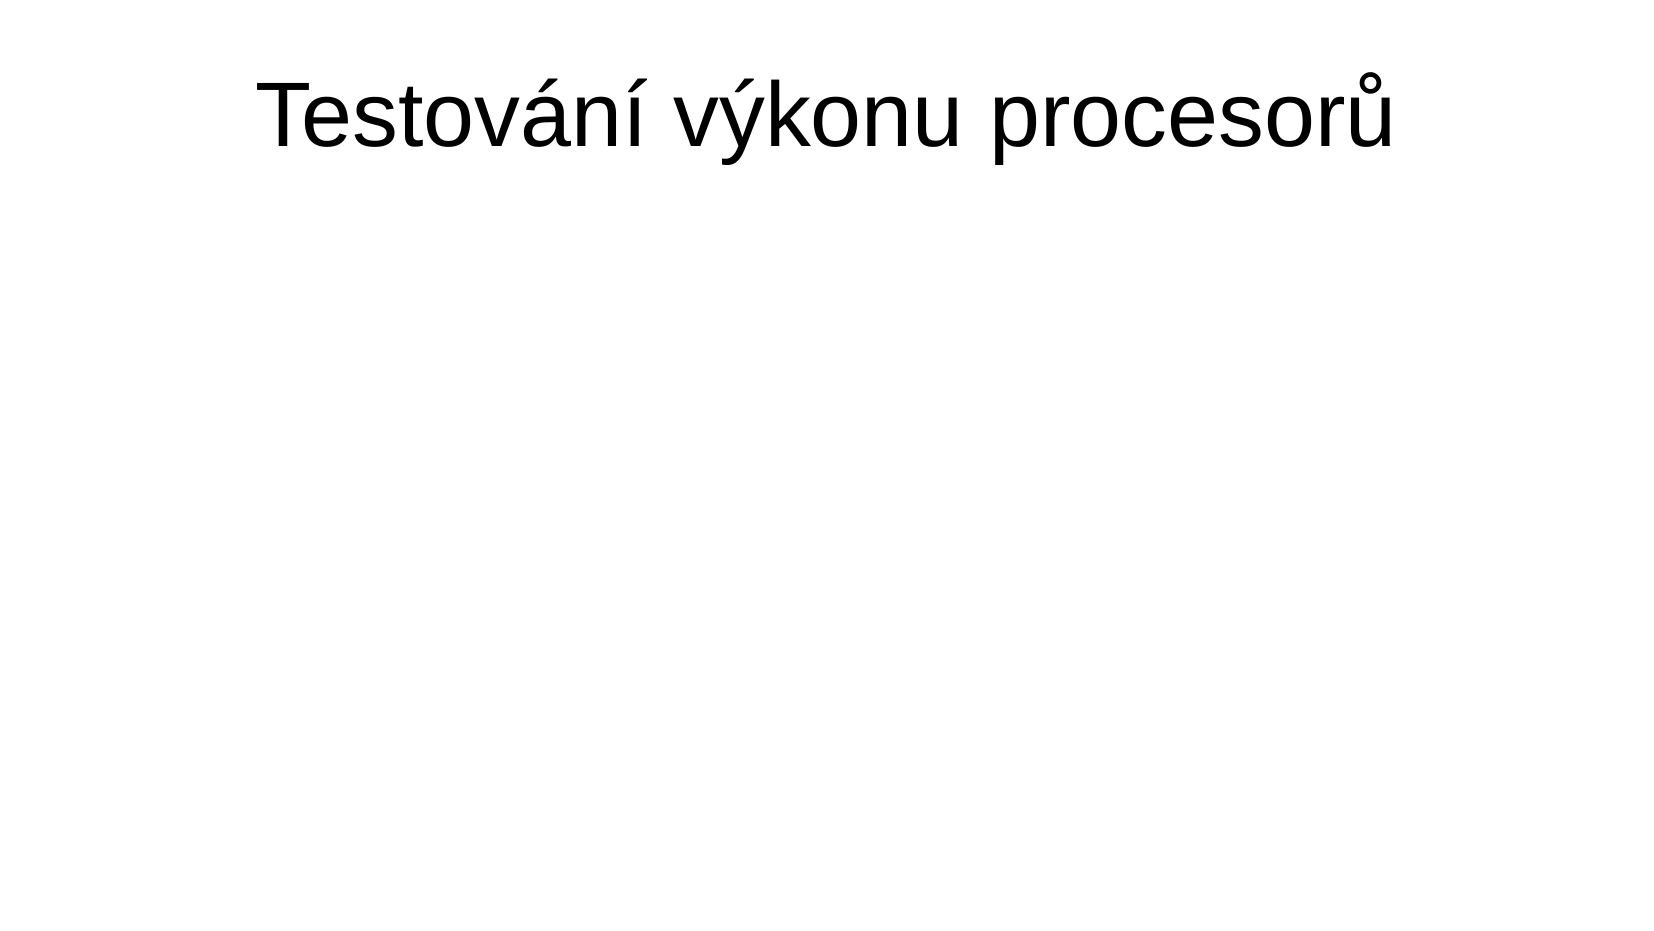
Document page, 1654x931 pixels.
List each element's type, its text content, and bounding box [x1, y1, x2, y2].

title Testování výkonu procesorů [82, 37, 1571, 193]
